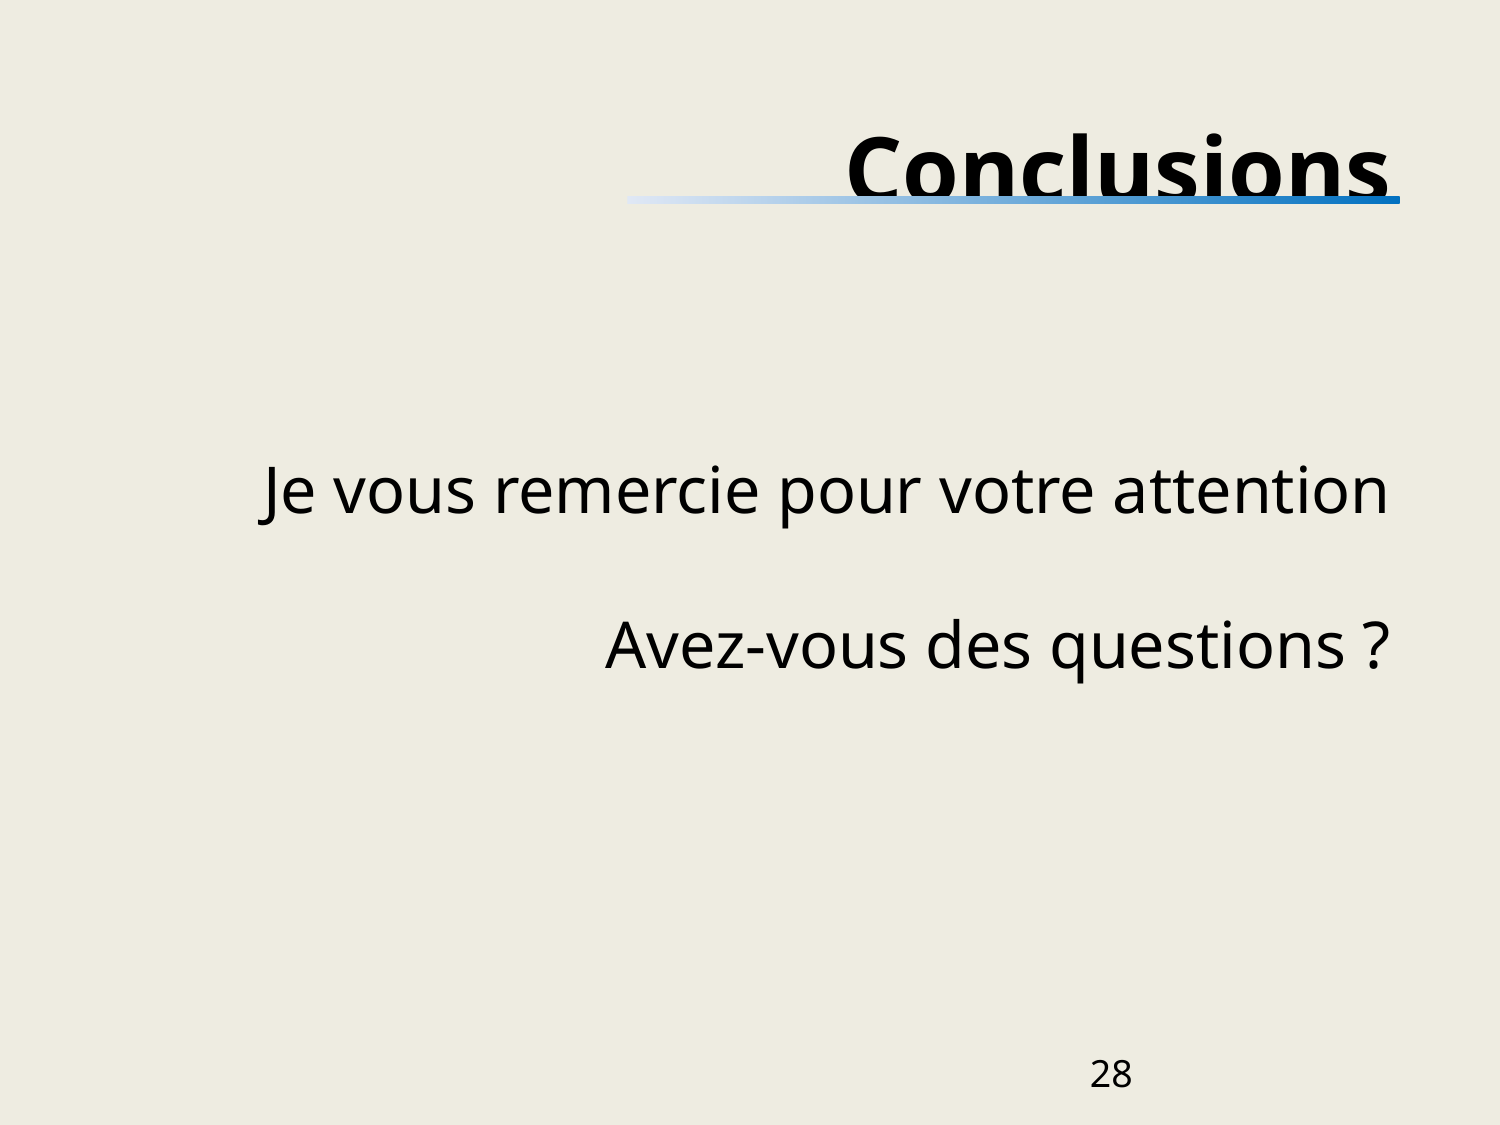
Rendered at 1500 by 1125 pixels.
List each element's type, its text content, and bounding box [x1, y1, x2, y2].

text_box [627, 196, 1400, 204]
slide_number <numéro> [1074, 1042, 1425, 1103]
title Conclusions Je vous remercie pour votre attention Avez-vous des questions ? [177, 104, 1406, 279]
